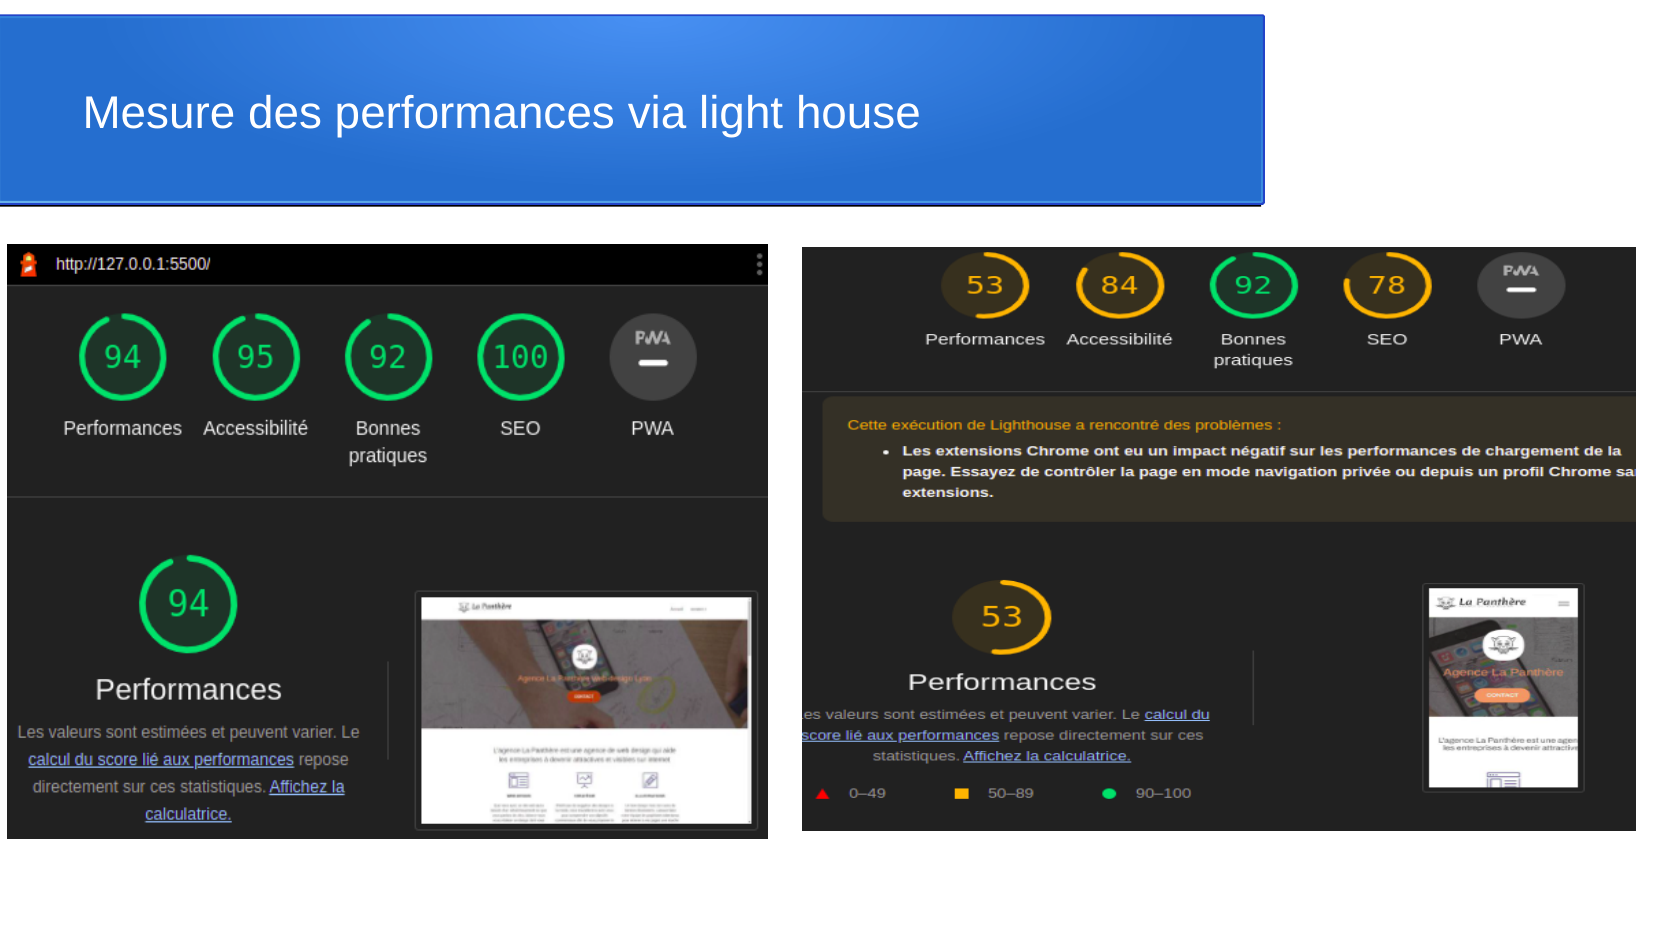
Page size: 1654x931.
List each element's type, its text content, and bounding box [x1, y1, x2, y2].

title Mesure des performances via light house [82, 35, 1235, 189]
picture [802, 247, 1636, 831]
picture [7, 244, 768, 839]
